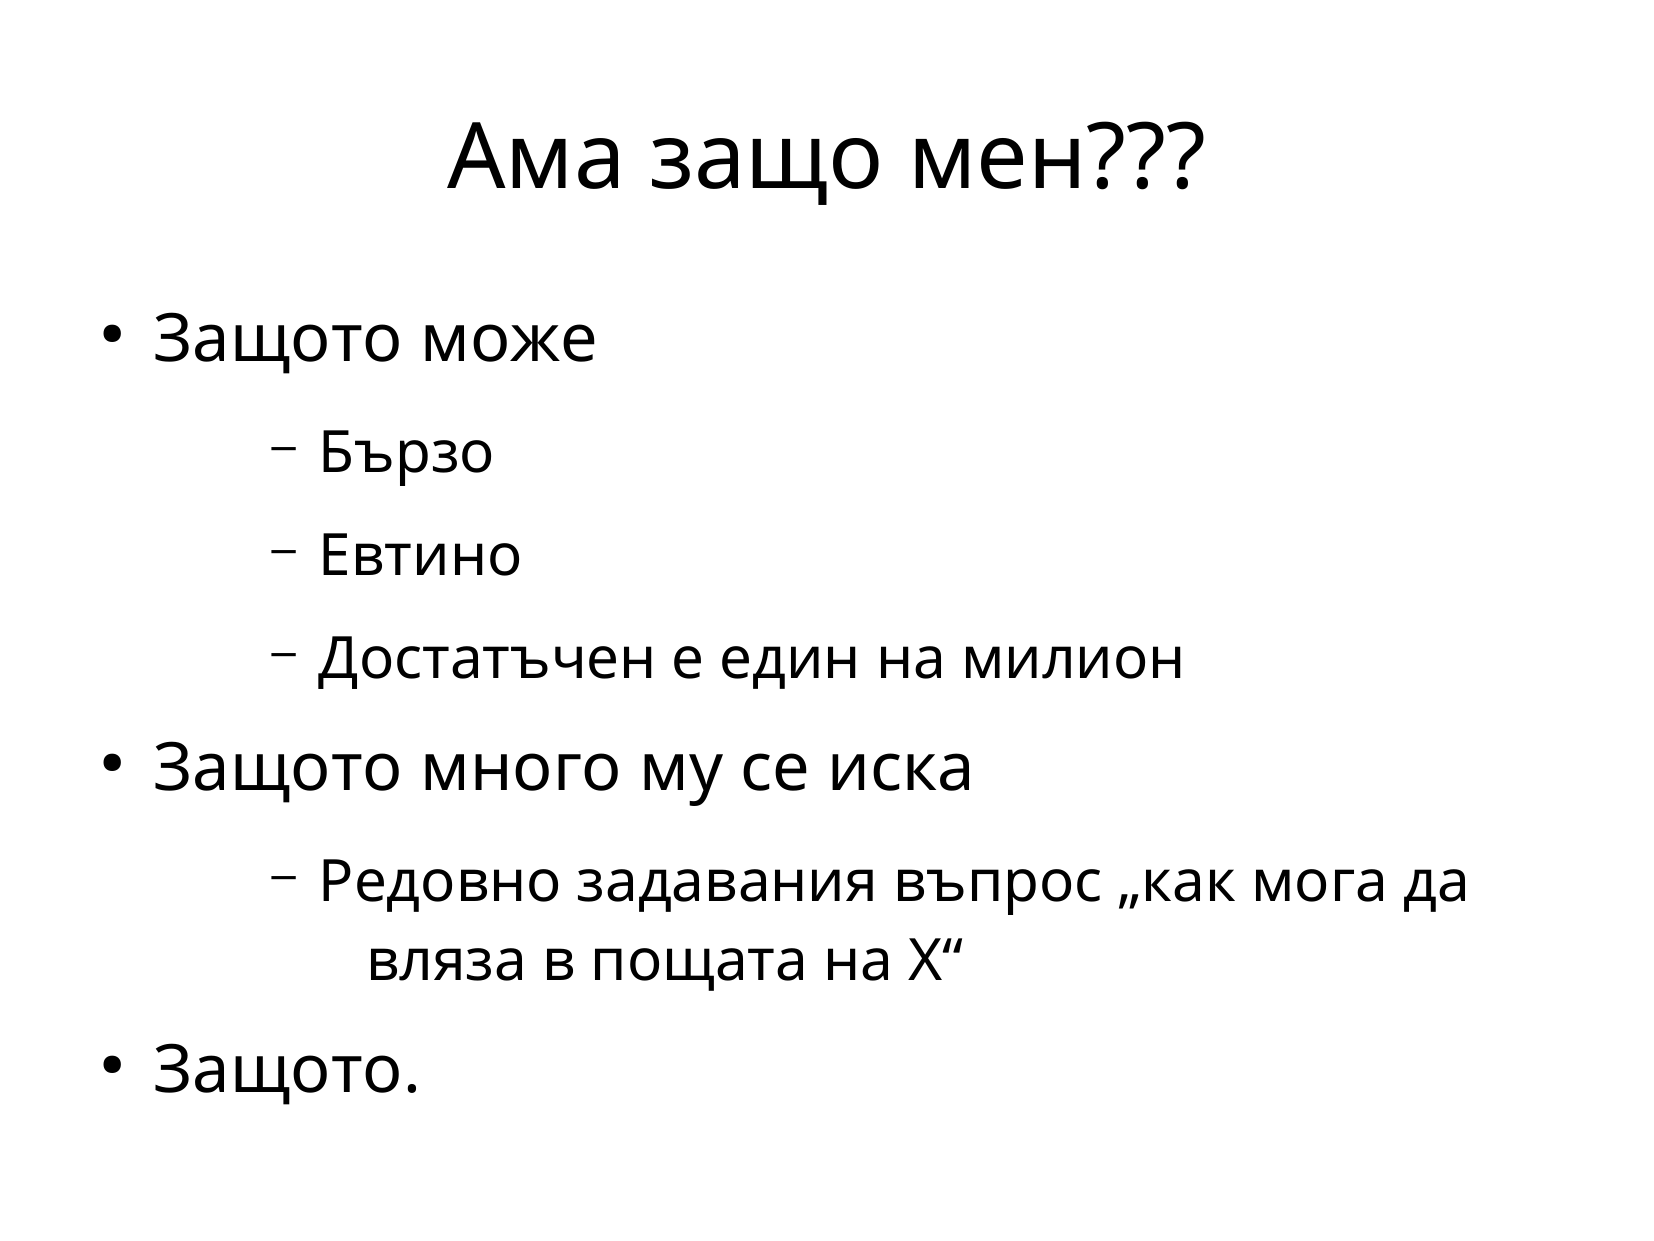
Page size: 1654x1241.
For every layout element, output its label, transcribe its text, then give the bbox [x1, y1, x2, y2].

list Защото може Бързо Евтино Достатъчен е един на милион Защото много му се иска Редовно задавания въпрос „как мога да вляза в пощата на X“ Защото. [82, 290, 1571, 1109]
title Ама защо мен??? [82, 49, 1571, 257]
